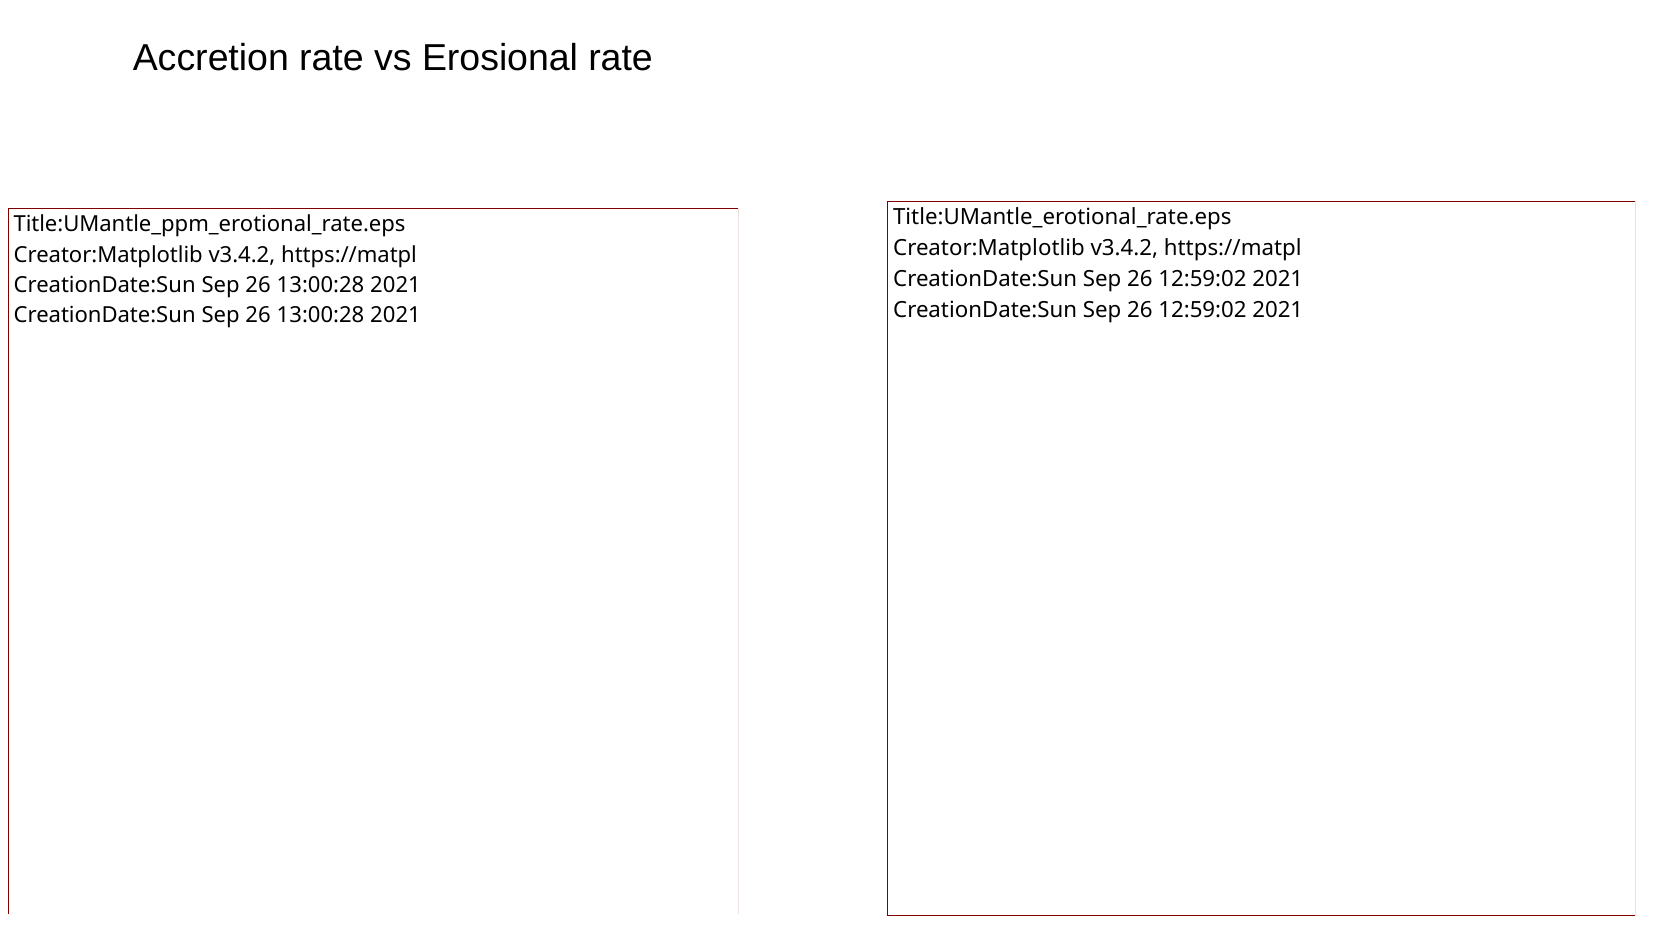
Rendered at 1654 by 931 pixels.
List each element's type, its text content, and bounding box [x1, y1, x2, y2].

text_box Accretion rate vs Erosional rate [118, 29, 1241, 87]
picture [6, 206, 739, 914]
picture [885, 199, 1636, 916]
